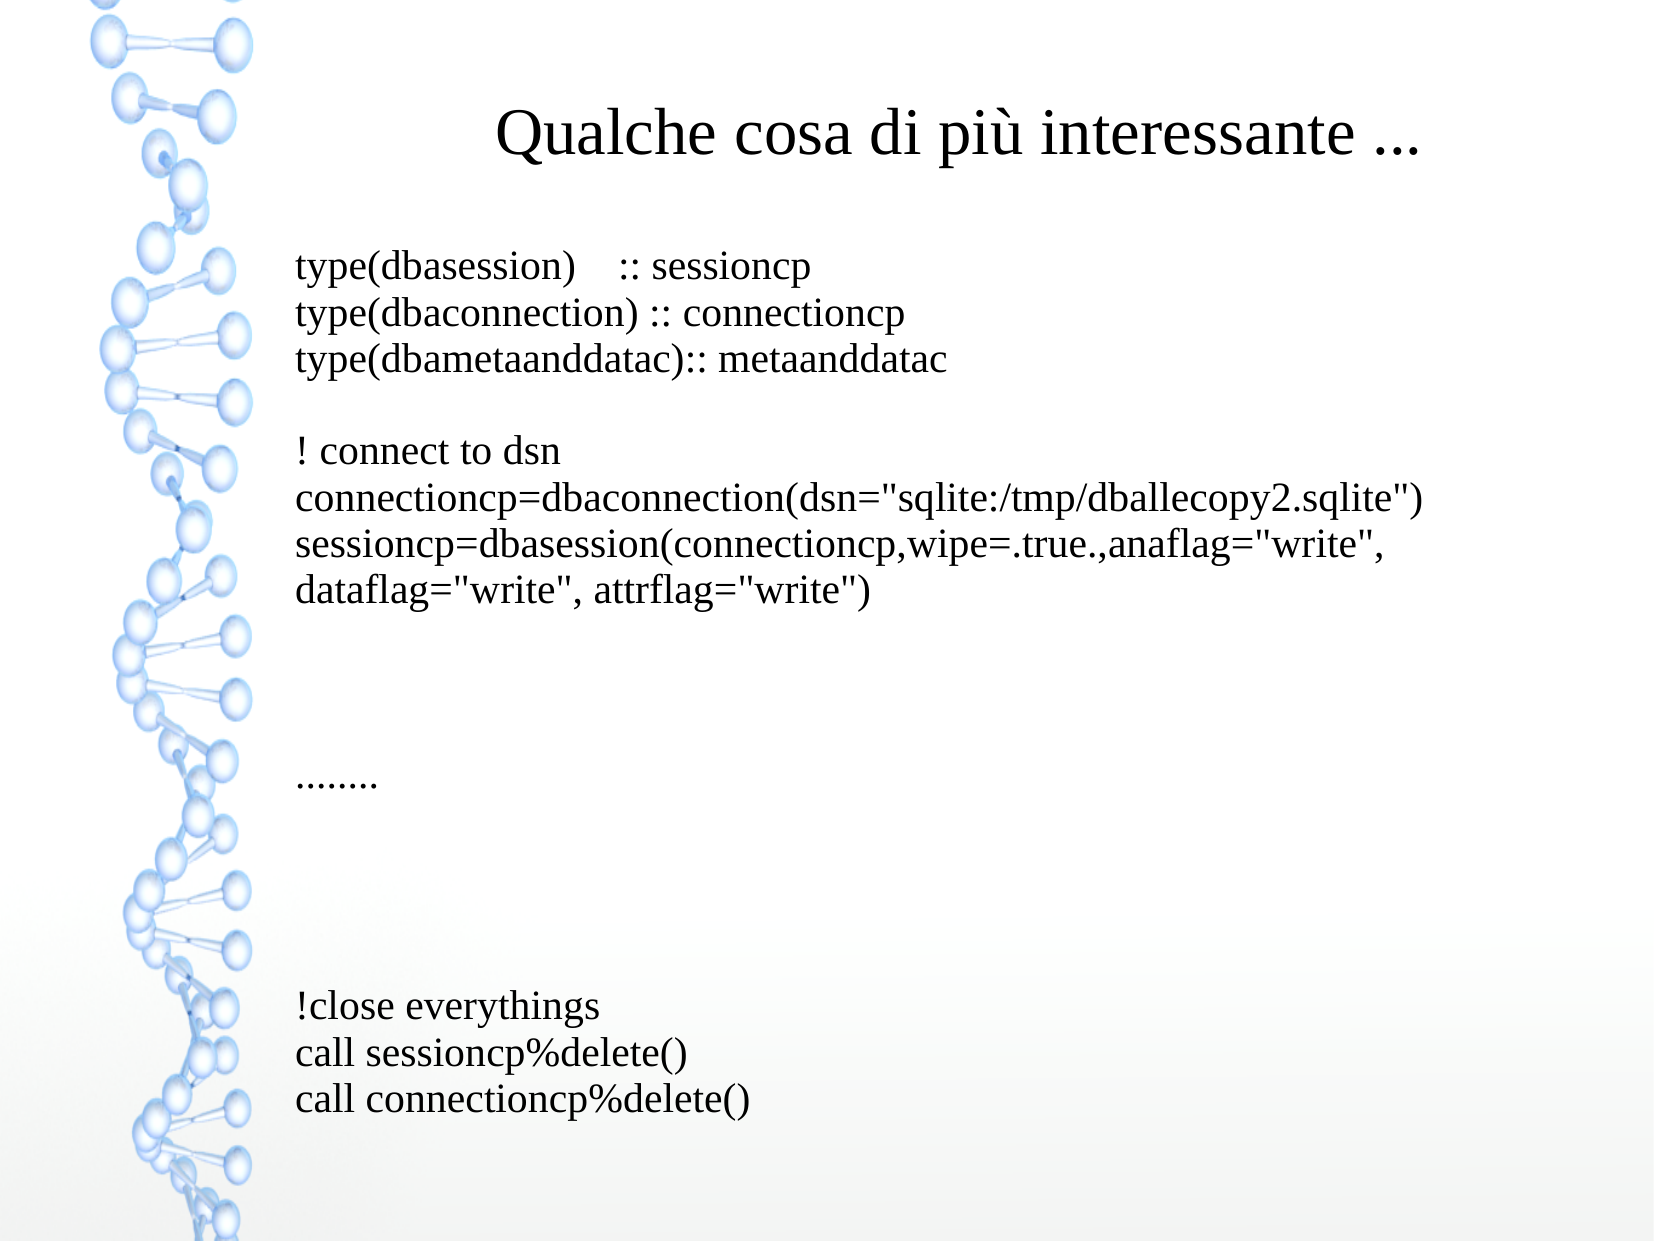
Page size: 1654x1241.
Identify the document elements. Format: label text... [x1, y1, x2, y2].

subtitle Qualche cosa di più interessante ... type(dbasession) :: sessioncp type(dbaconnection) :: connectioncp type(dbametaanddatac):: metaanddatac ! connect to dsn connectioncp=dbaconnection(dsn="sqlite:/tmp/dballecopy2.sqlite") sessioncp=dbasession(connectioncp,wipe=.true.,anaflag="write", dataflag="write", attrflag="write") ........ !close everythings call sessioncp%delete() call connectioncp%delete() [295, 94, 1625, 1122]
picture [0, 0, 1654, 1241]
